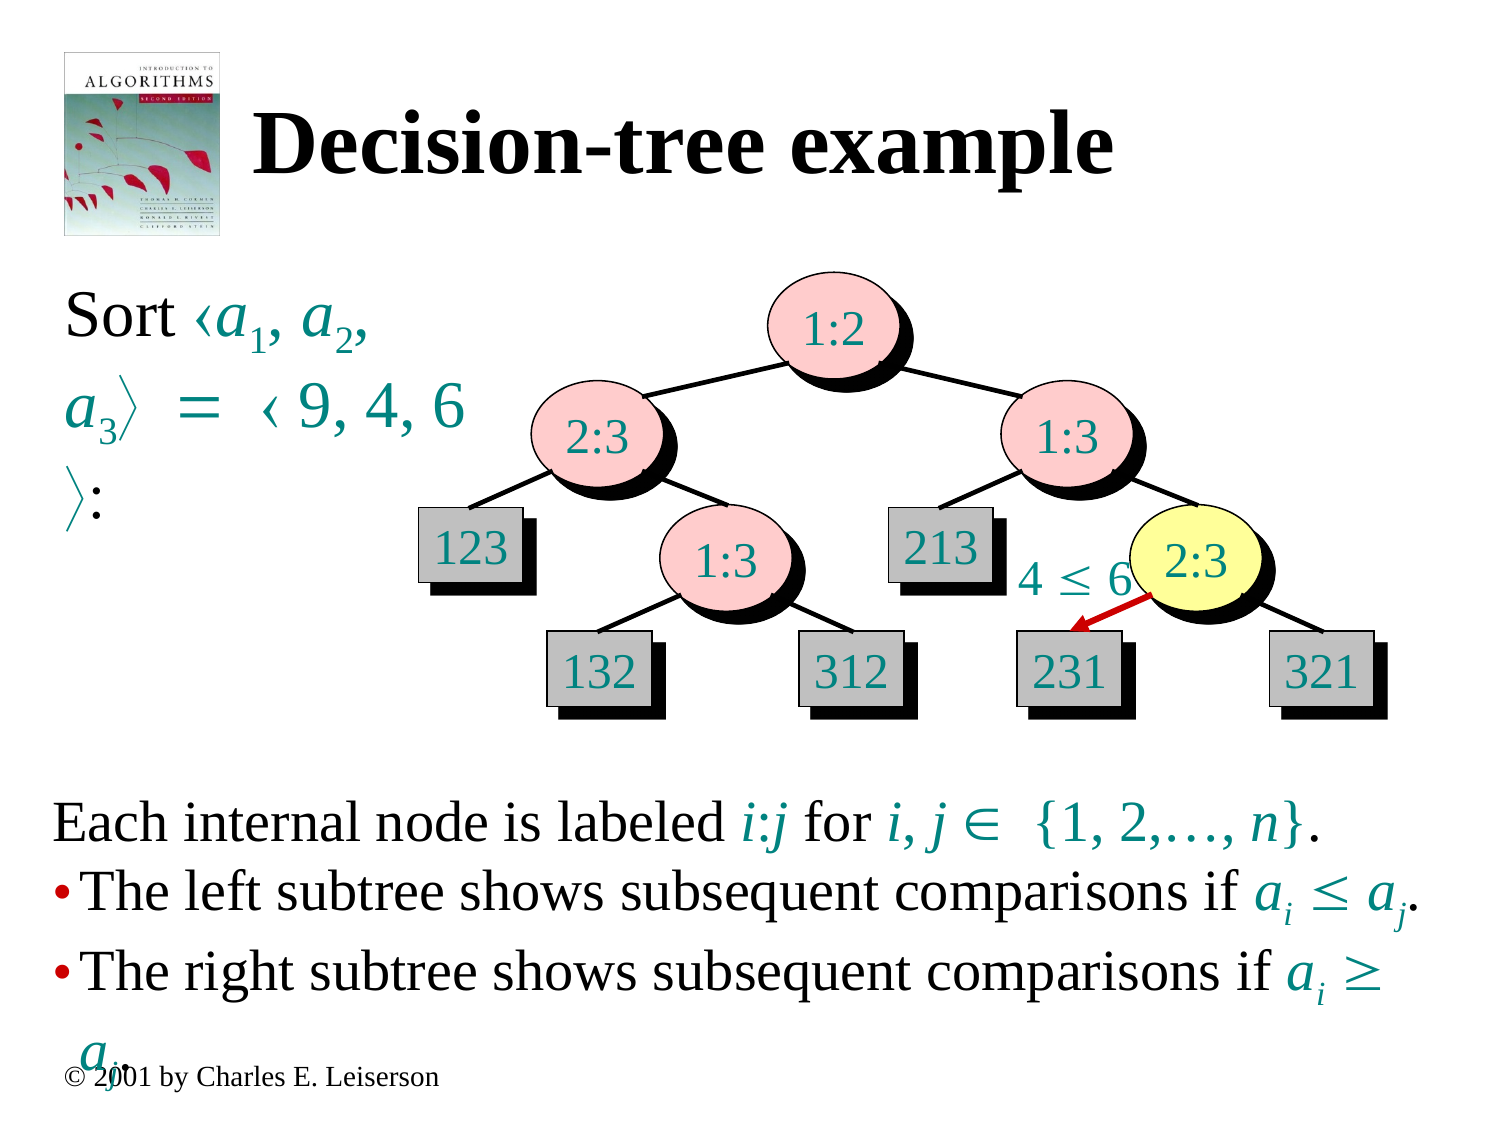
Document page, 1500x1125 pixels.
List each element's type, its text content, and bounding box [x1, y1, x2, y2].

text_box 213 [888, 507, 994, 583]
text_box Each internal node is labeled i:j for i, j {1, 2,…, n}. The left subtree shows subsequent comparisons if ai  aj. The right subtree shows subsequent comparisons if ai  aj. [37, 774, 1463, 1100]
text_box 4  6 [1003, 537, 1148, 613]
text_box 231 [1017, 631, 1122, 707]
text_box Sort a1, a2, a3 9, 4, 6  [50, 262, 525, 540]
text_box 1:2 [767, 272, 901, 380]
text_box 1:3 [1000, 380, 1134, 488]
text_box 132 [547, 631, 652, 707]
text_box 2:3 [531, 380, 664, 488]
picture [64, 52, 220, 236]
title Decision-tree example [237, 49, 1475, 238]
text_box 321 [1269, 631, 1374, 707]
text_box 1:3 [659, 504, 793, 612]
text_box 312 [799, 631, 904, 707]
text_box 2:3 [1135, 504, 1263, 612]
text_box 123 [418, 540, 524, 583]
